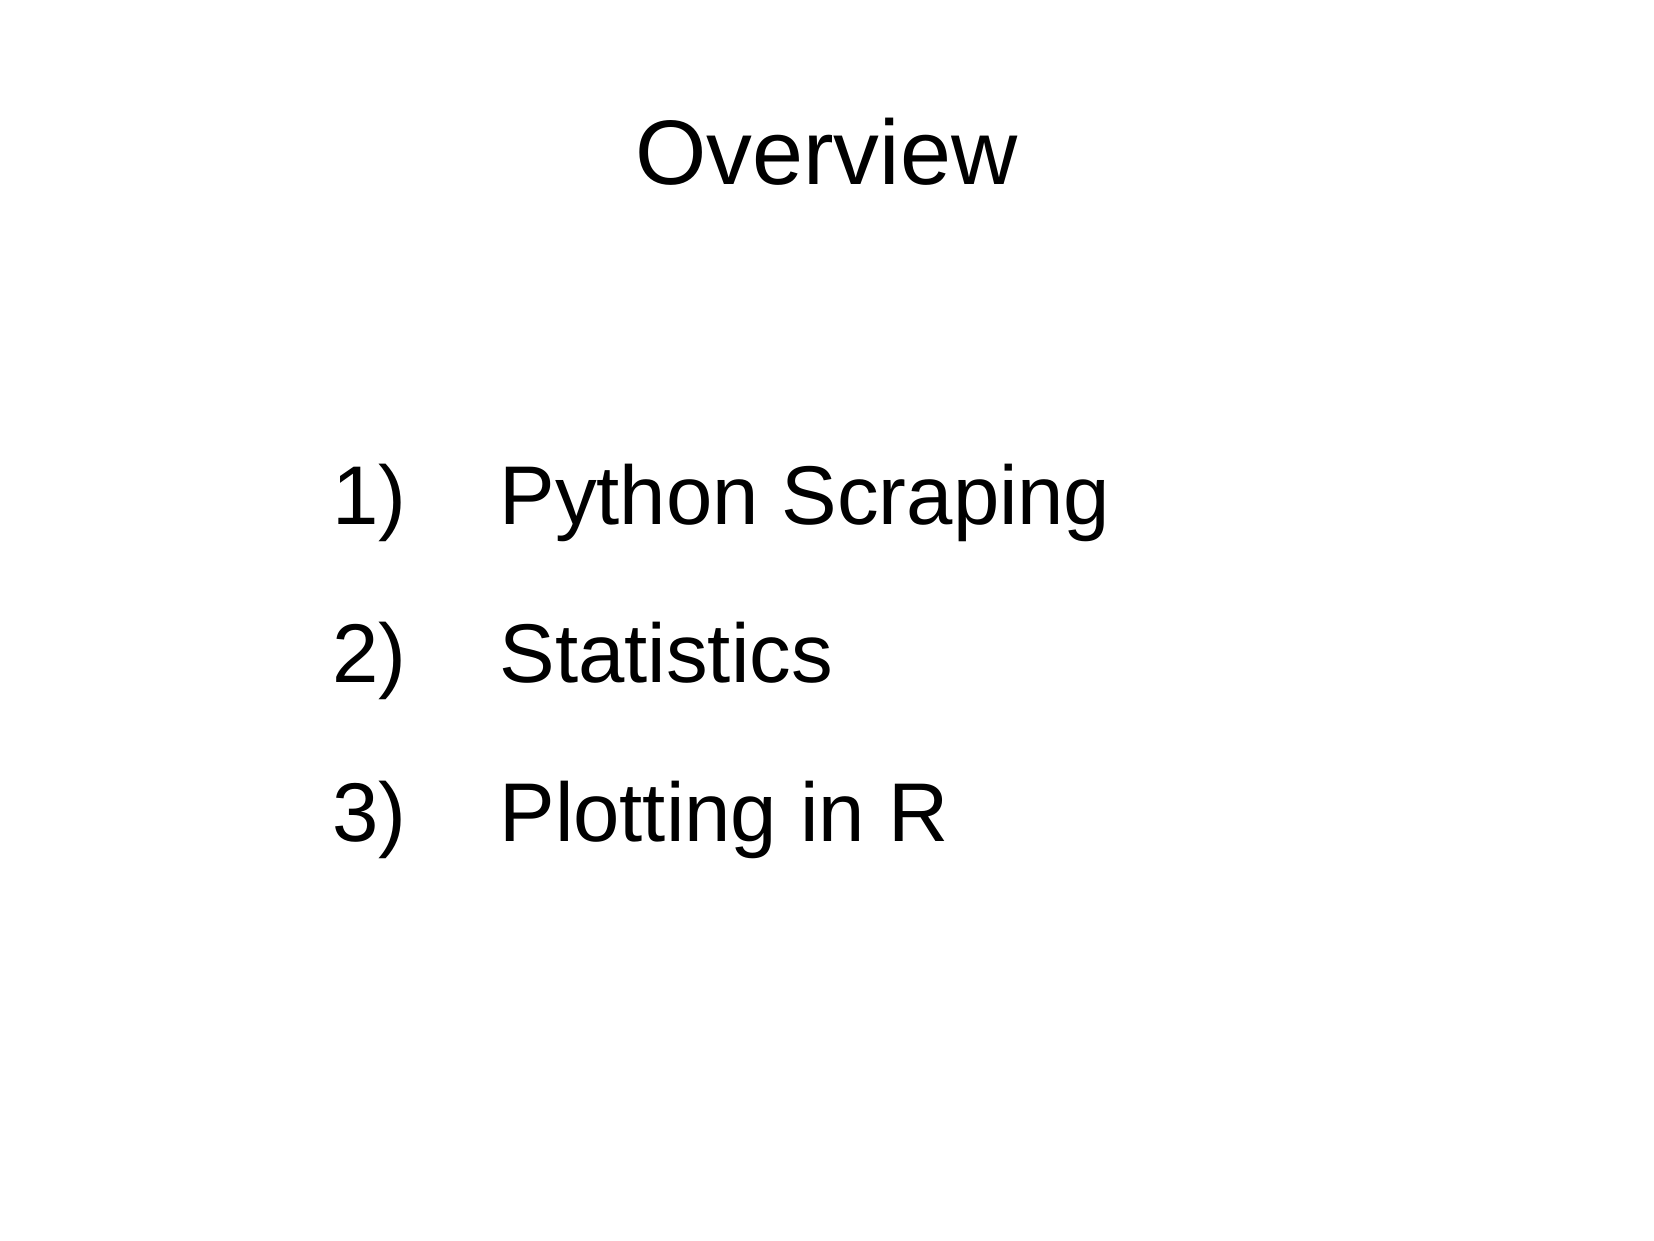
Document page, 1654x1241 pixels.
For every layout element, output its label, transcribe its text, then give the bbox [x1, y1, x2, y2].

title Overview [82, 49, 1571, 257]
list Python Scraping Statistics Plotting in R [84, 290, 1573, 1010]
